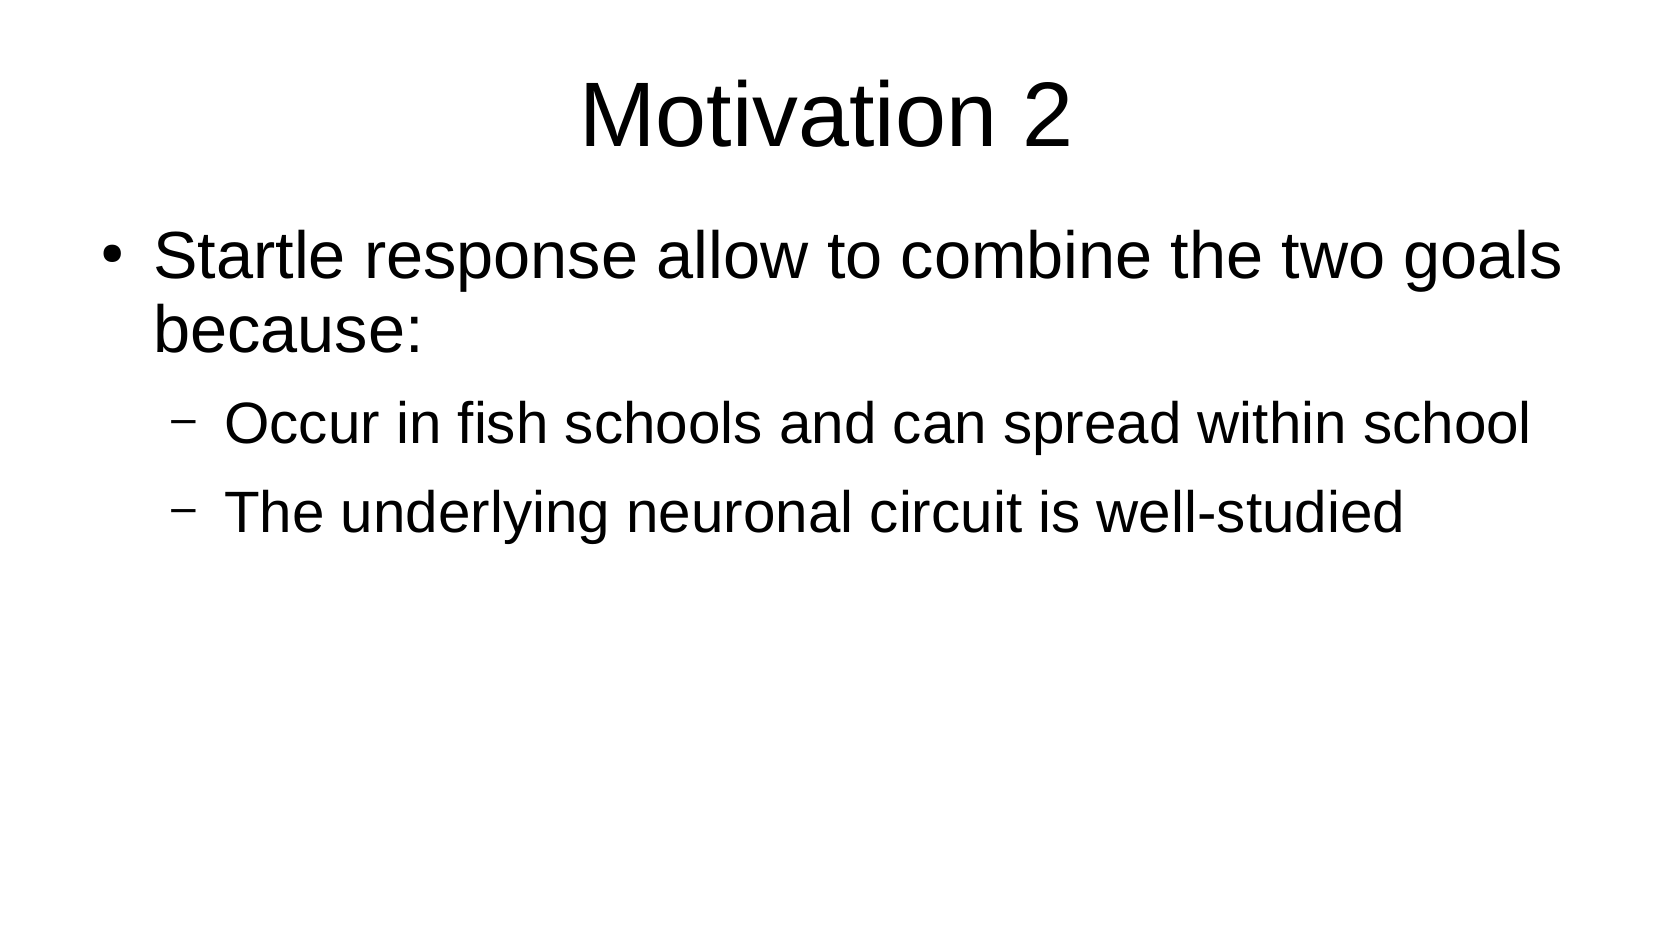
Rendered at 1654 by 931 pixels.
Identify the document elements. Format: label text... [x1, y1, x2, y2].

list Startle response allow to combine the two goals because: Occur in fish schools and can spread within school The underlying neuronal circuit is well-studied [82, 217, 1571, 758]
title Motivation 2 [82, 37, 1571, 193]
